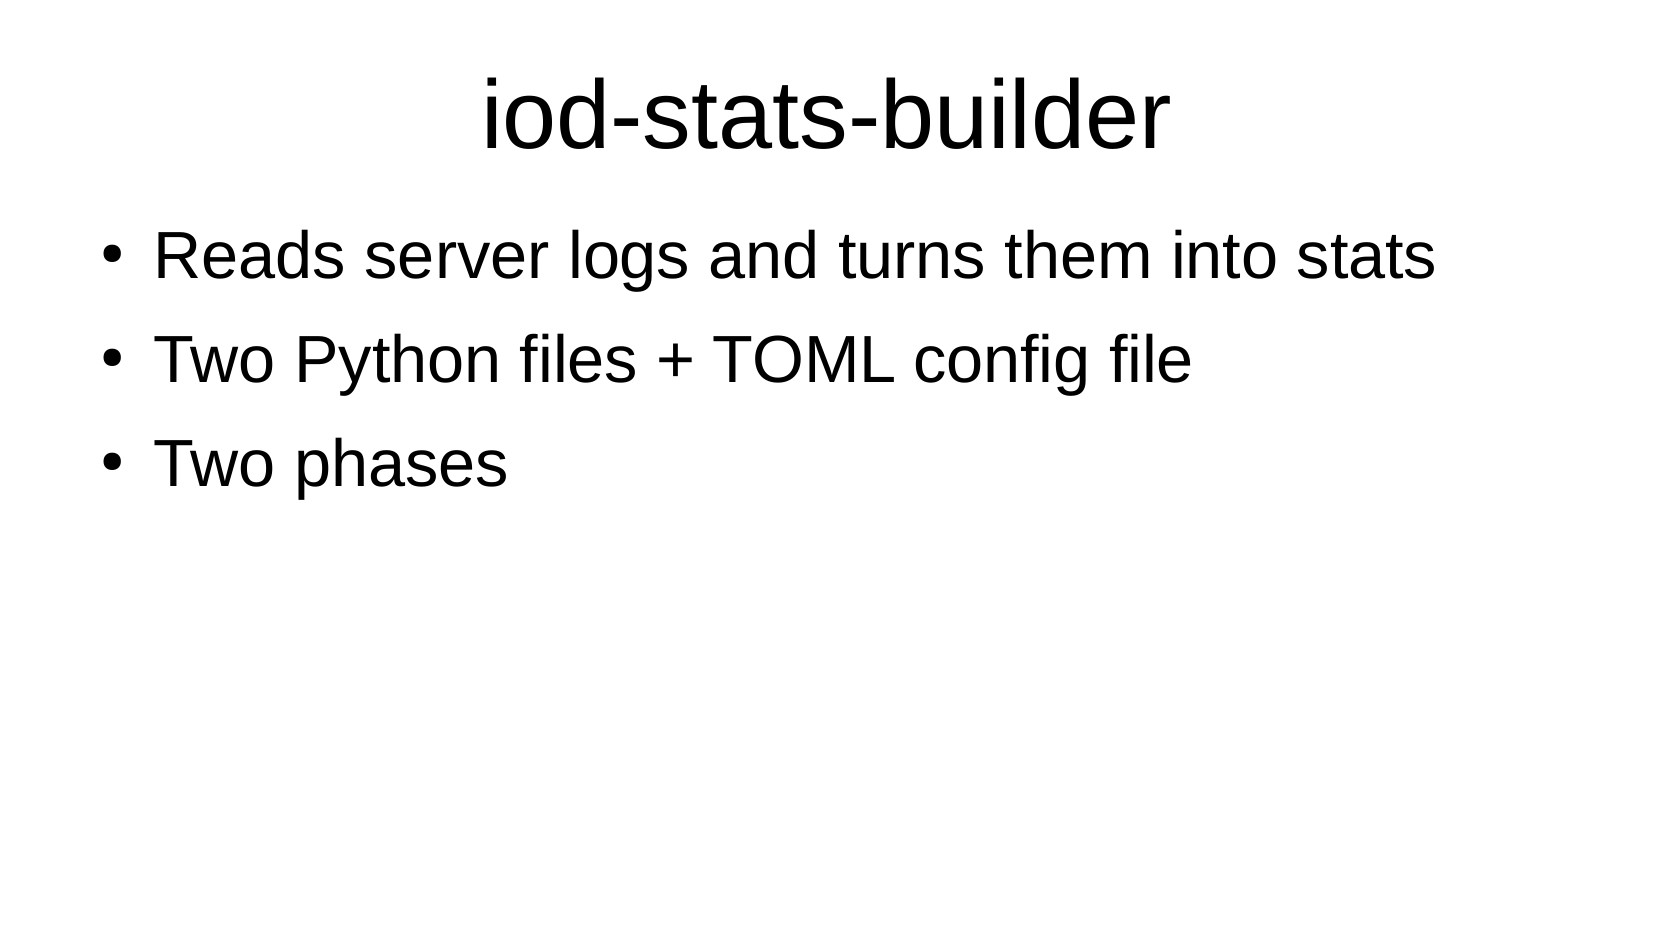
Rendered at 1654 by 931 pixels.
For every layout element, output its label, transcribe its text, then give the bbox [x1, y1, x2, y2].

title iod-stats-builder [82, 37, 1571, 193]
list Reads server logs and turns them into stats Two Python files + TOML config file Two phases [82, 217, 1571, 758]
